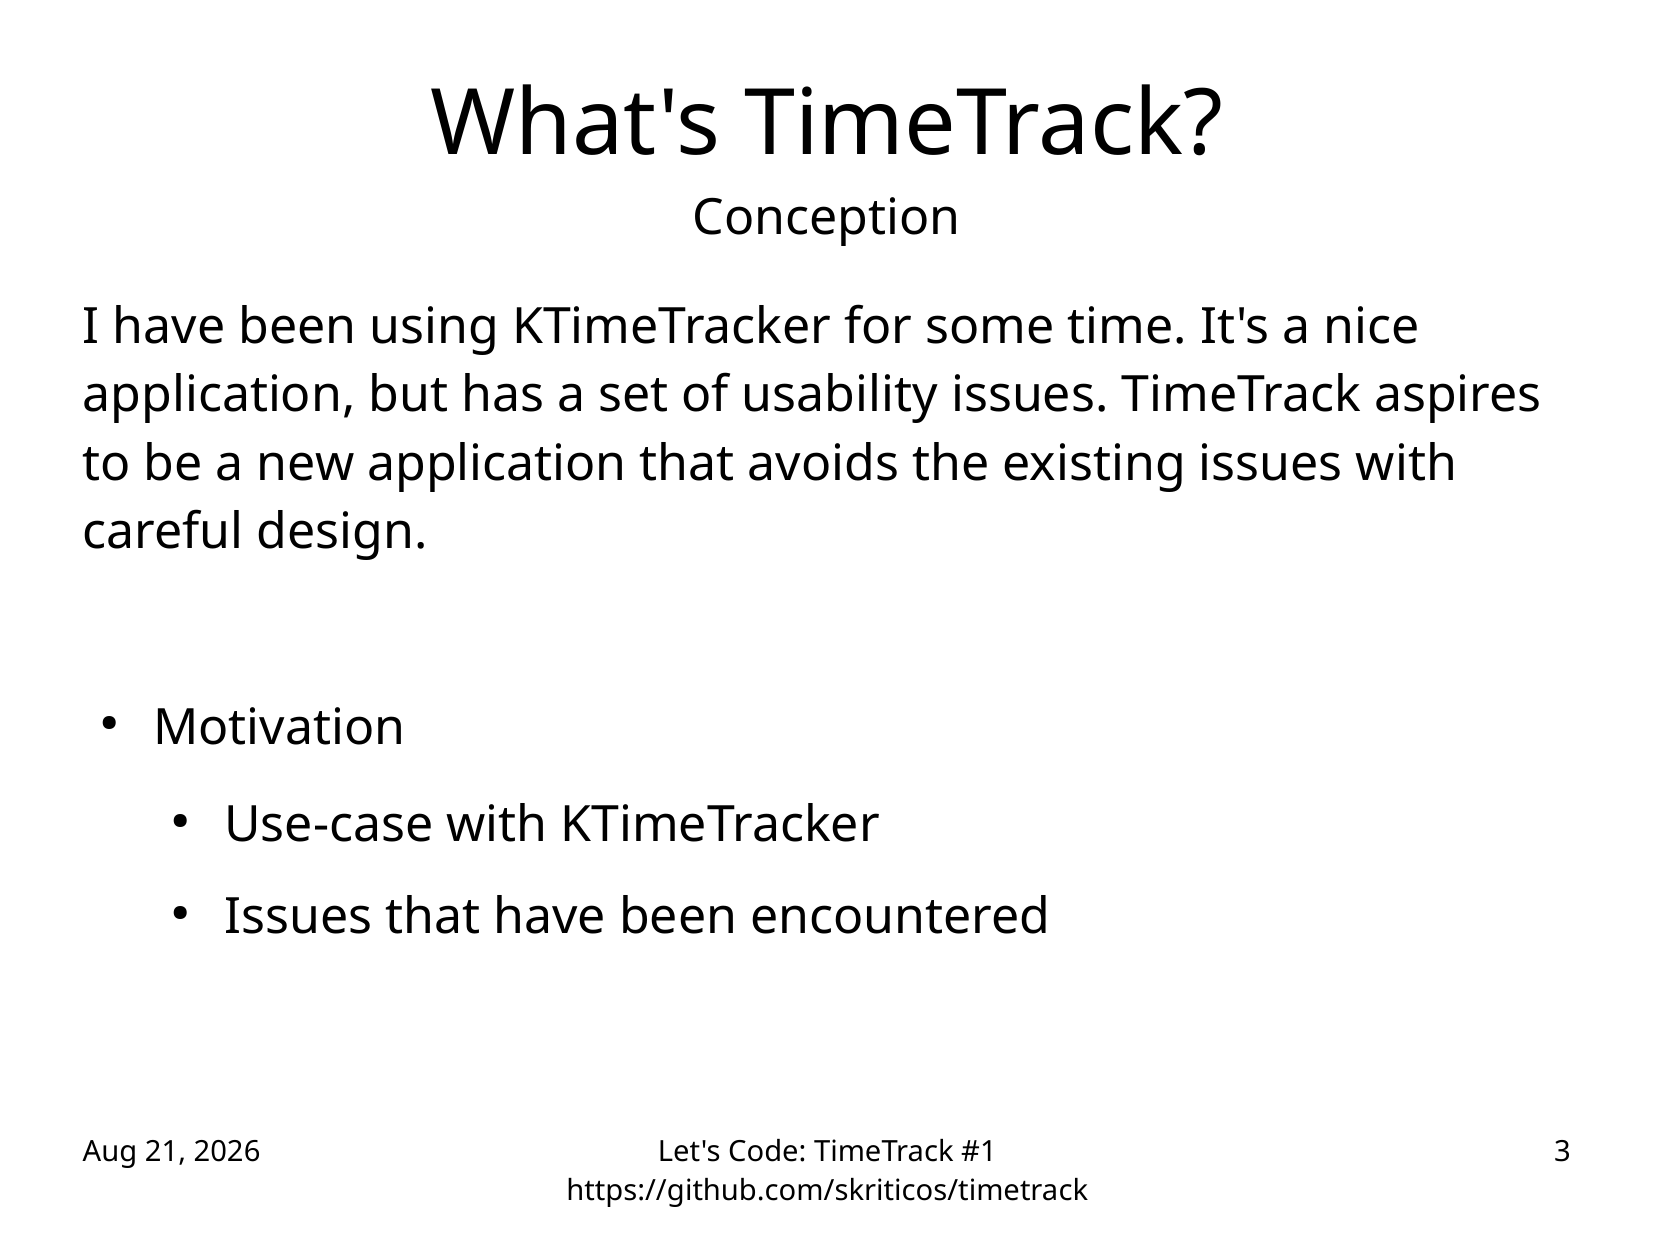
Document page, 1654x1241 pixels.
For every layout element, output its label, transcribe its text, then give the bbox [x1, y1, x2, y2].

title What's TimeTrack? Conception [82, 49, 1571, 257]
list I have been using KTimeTracker for some time. It's a nice application, but has a set of usability issues. TimeTrack aspires to be a new application that avoids the existing issues with careful design. Motivation Use-case with KTimeTracker Issues that have been encountered [82, 290, 1571, 1098]
